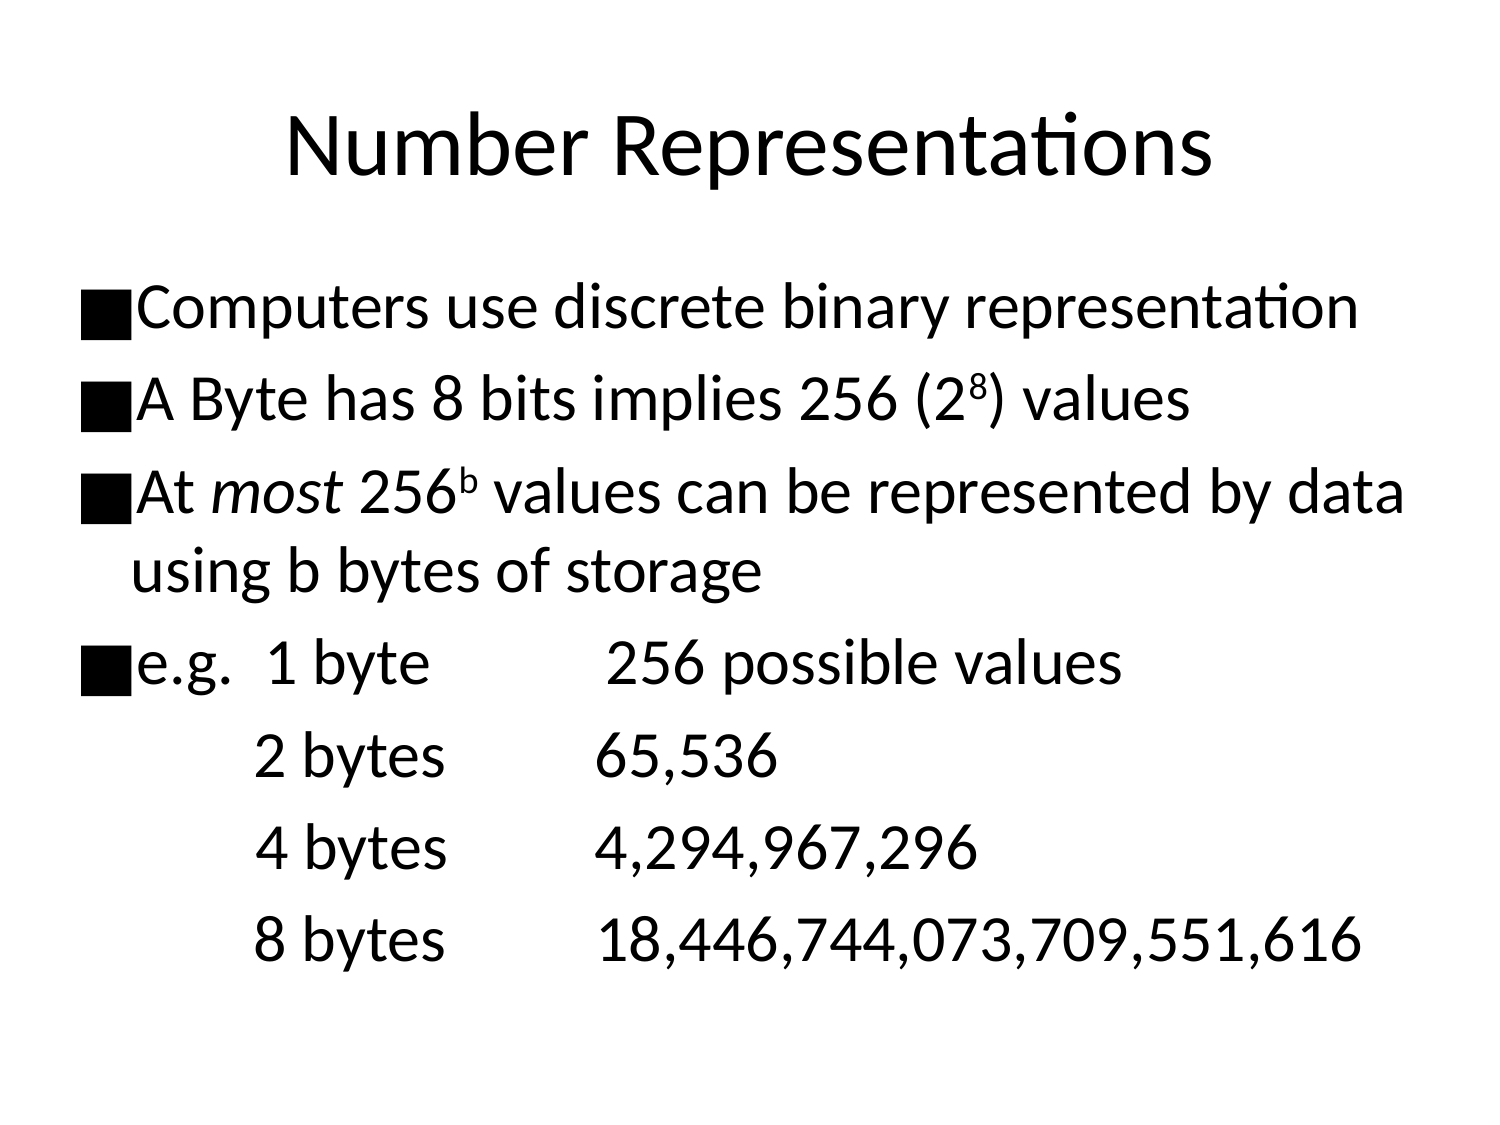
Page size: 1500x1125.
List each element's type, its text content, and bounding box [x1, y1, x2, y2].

list Computers use discrete binary representation A Byte has 8 bits implies 256 (28) values At most 256b values can be represented by data using b bytes of storage e.g. 1 byte 256 possible values 2 bytes 65,536 4 bytes 4,294,967,296 8 bytes 18,446,744,073,709,551,616 [75, 262, 1425, 1005]
title Number Representations [75, 45, 1425, 233]
